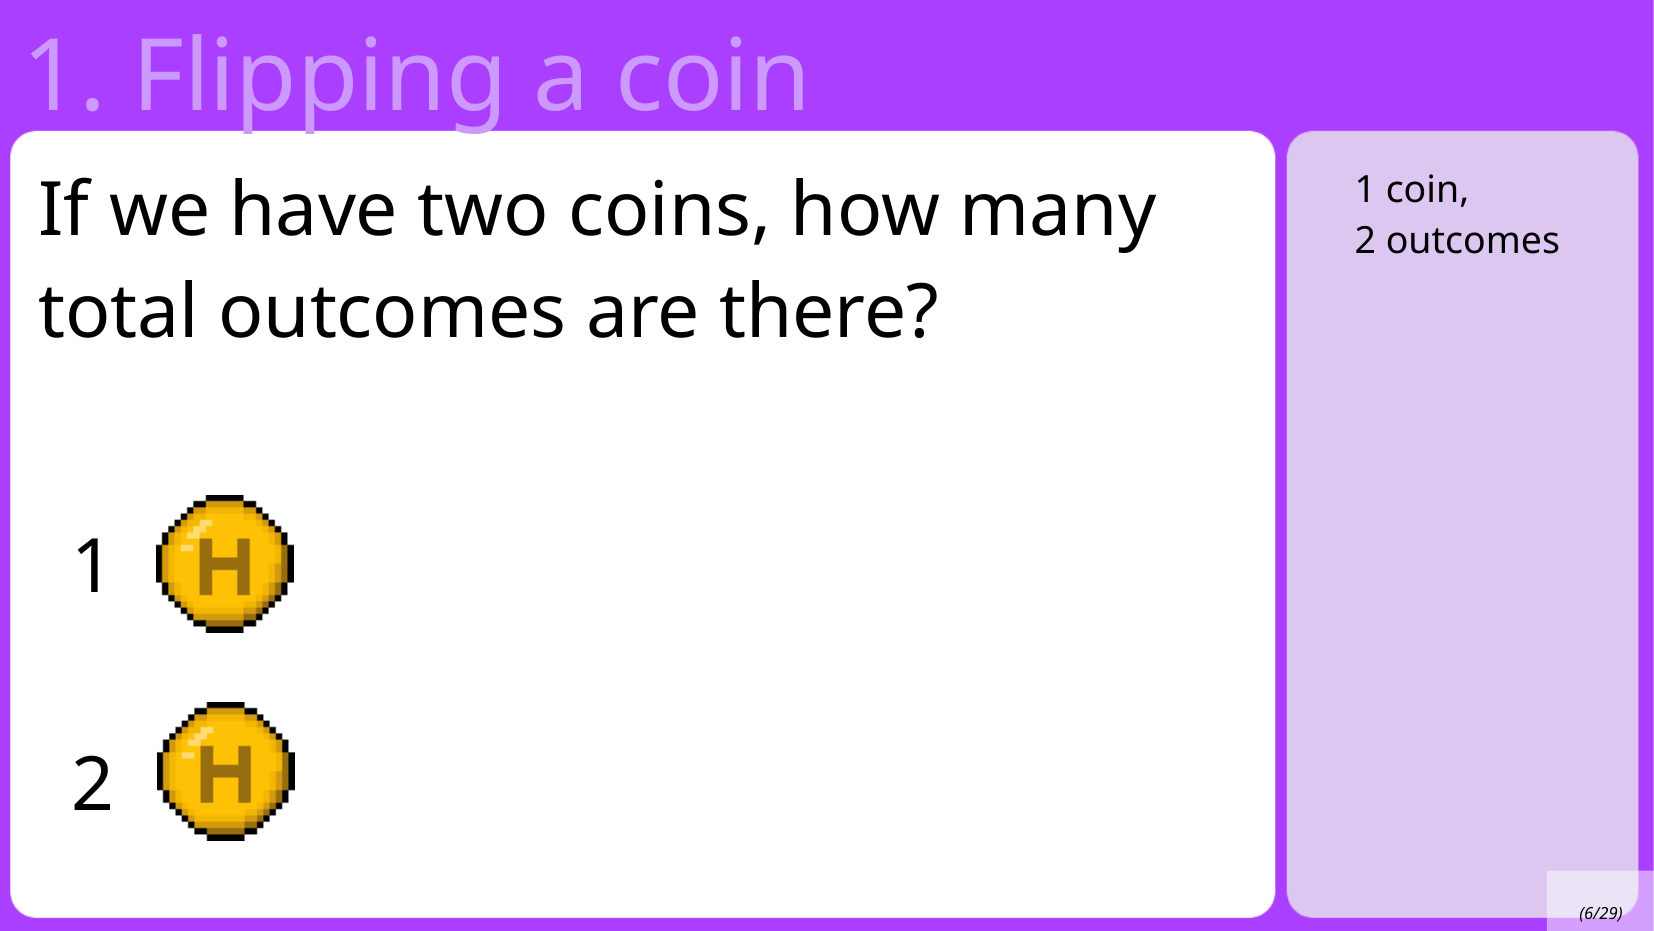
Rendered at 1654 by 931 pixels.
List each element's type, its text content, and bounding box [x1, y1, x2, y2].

text_box If we have two coins, how many total outcomes are there? [38, 155, 1250, 326]
text_box 1 [29, 513, 157, 613]
title 1. Flipping a coin [22, 13, 1511, 130]
text_box 1 coin, 2 outcomes [1297, 155, 1618, 692]
picture [0, 0, 1654, 931]
text_box (<number>/29) [1546, 877, 1654, 931]
text_box 2 [29, 731, 157, 831]
